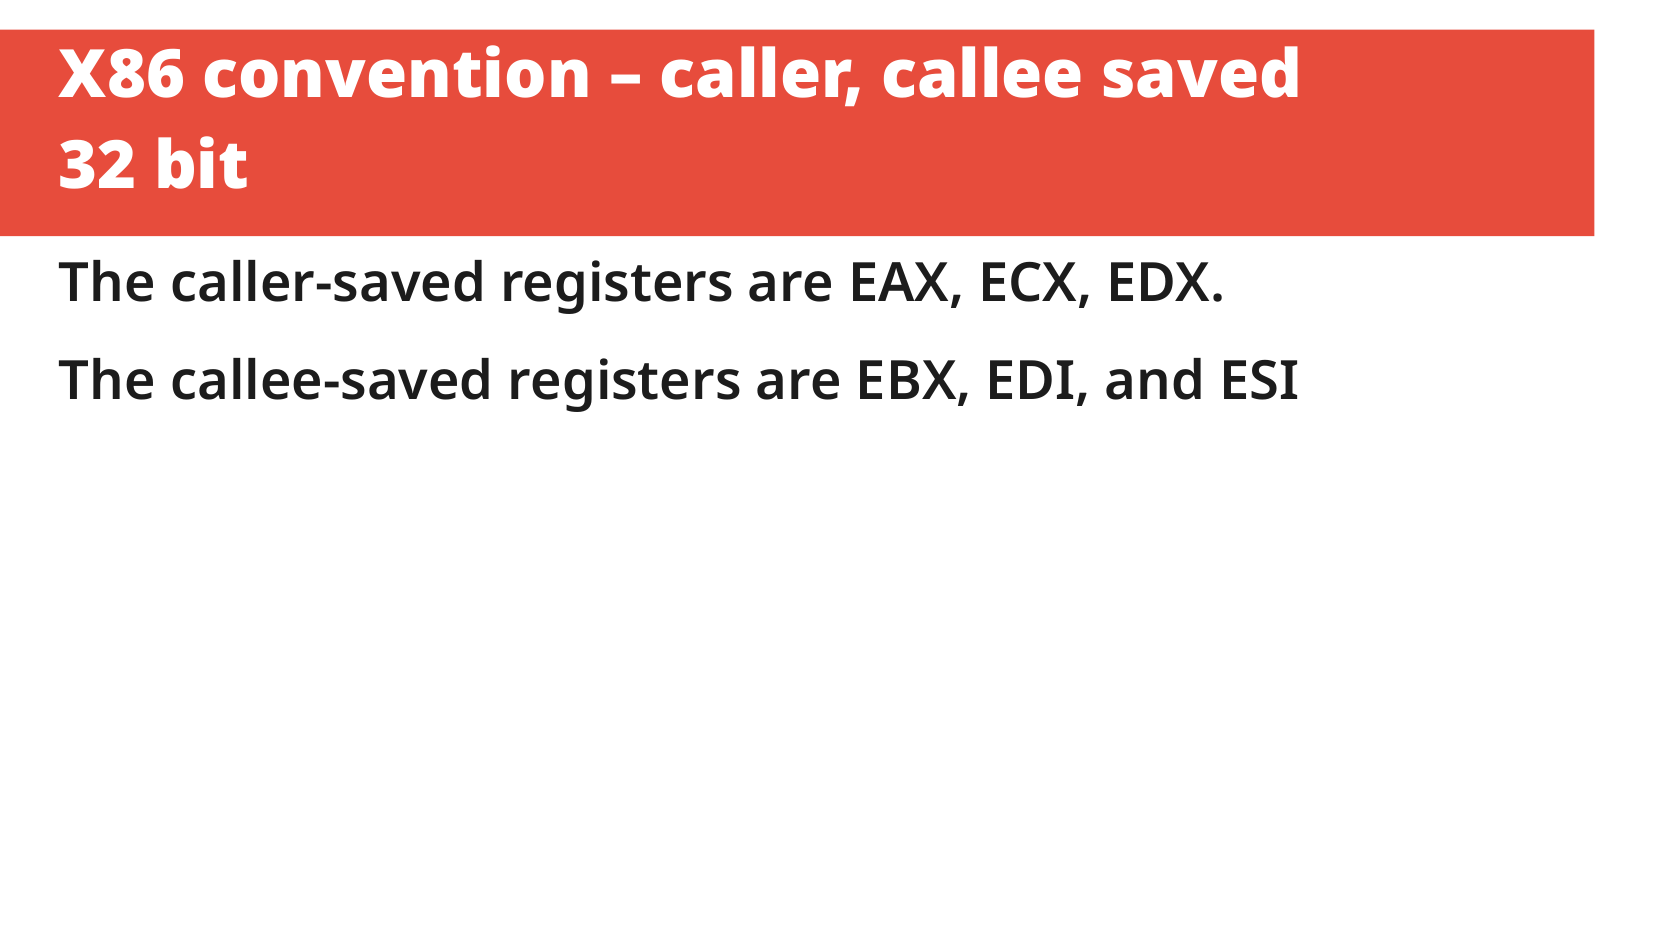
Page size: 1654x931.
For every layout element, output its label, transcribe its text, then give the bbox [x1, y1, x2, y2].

title X86 convention – caller, callee saved 32 bit [59, 97, 1595, 209]
list The caller-saved registers are EAX, ECX, EDX. The callee-saved registers are EBX, EDI, and ESI [59, 243, 1565, 820]
